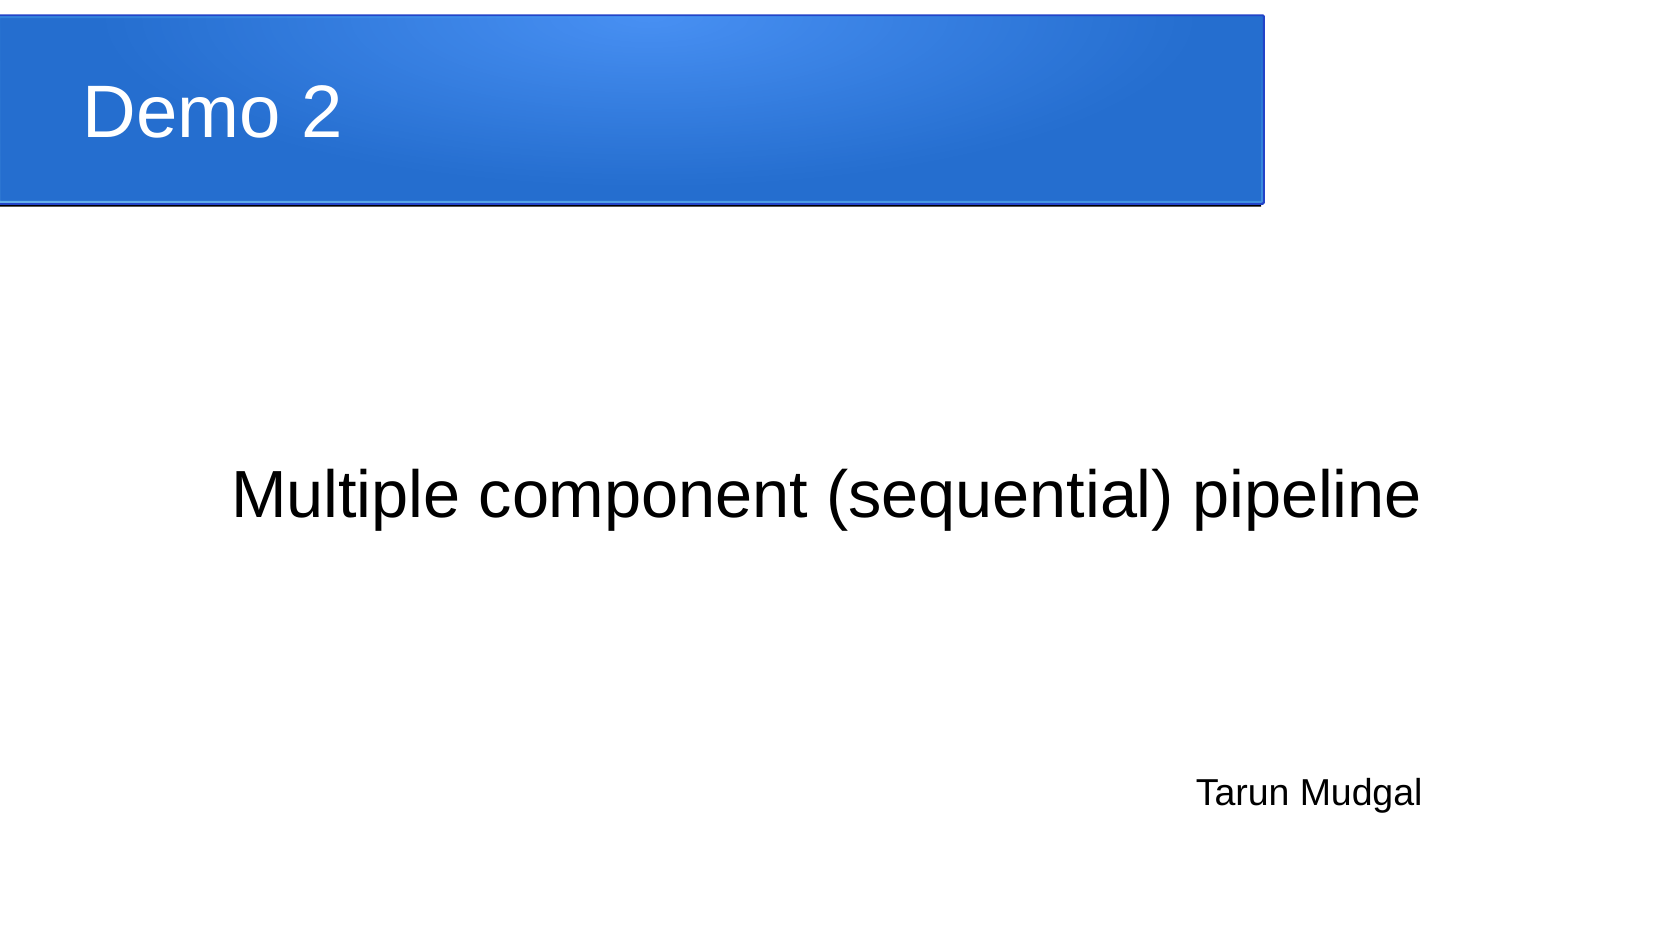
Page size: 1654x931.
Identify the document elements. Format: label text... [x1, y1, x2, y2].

title Demo 2 [82, 35, 1235, 189]
text_box Tarun Mudgal [1181, 763, 1465, 821]
subtitle Multiple component (sequential) pipeline [82, 224, 1571, 764]
